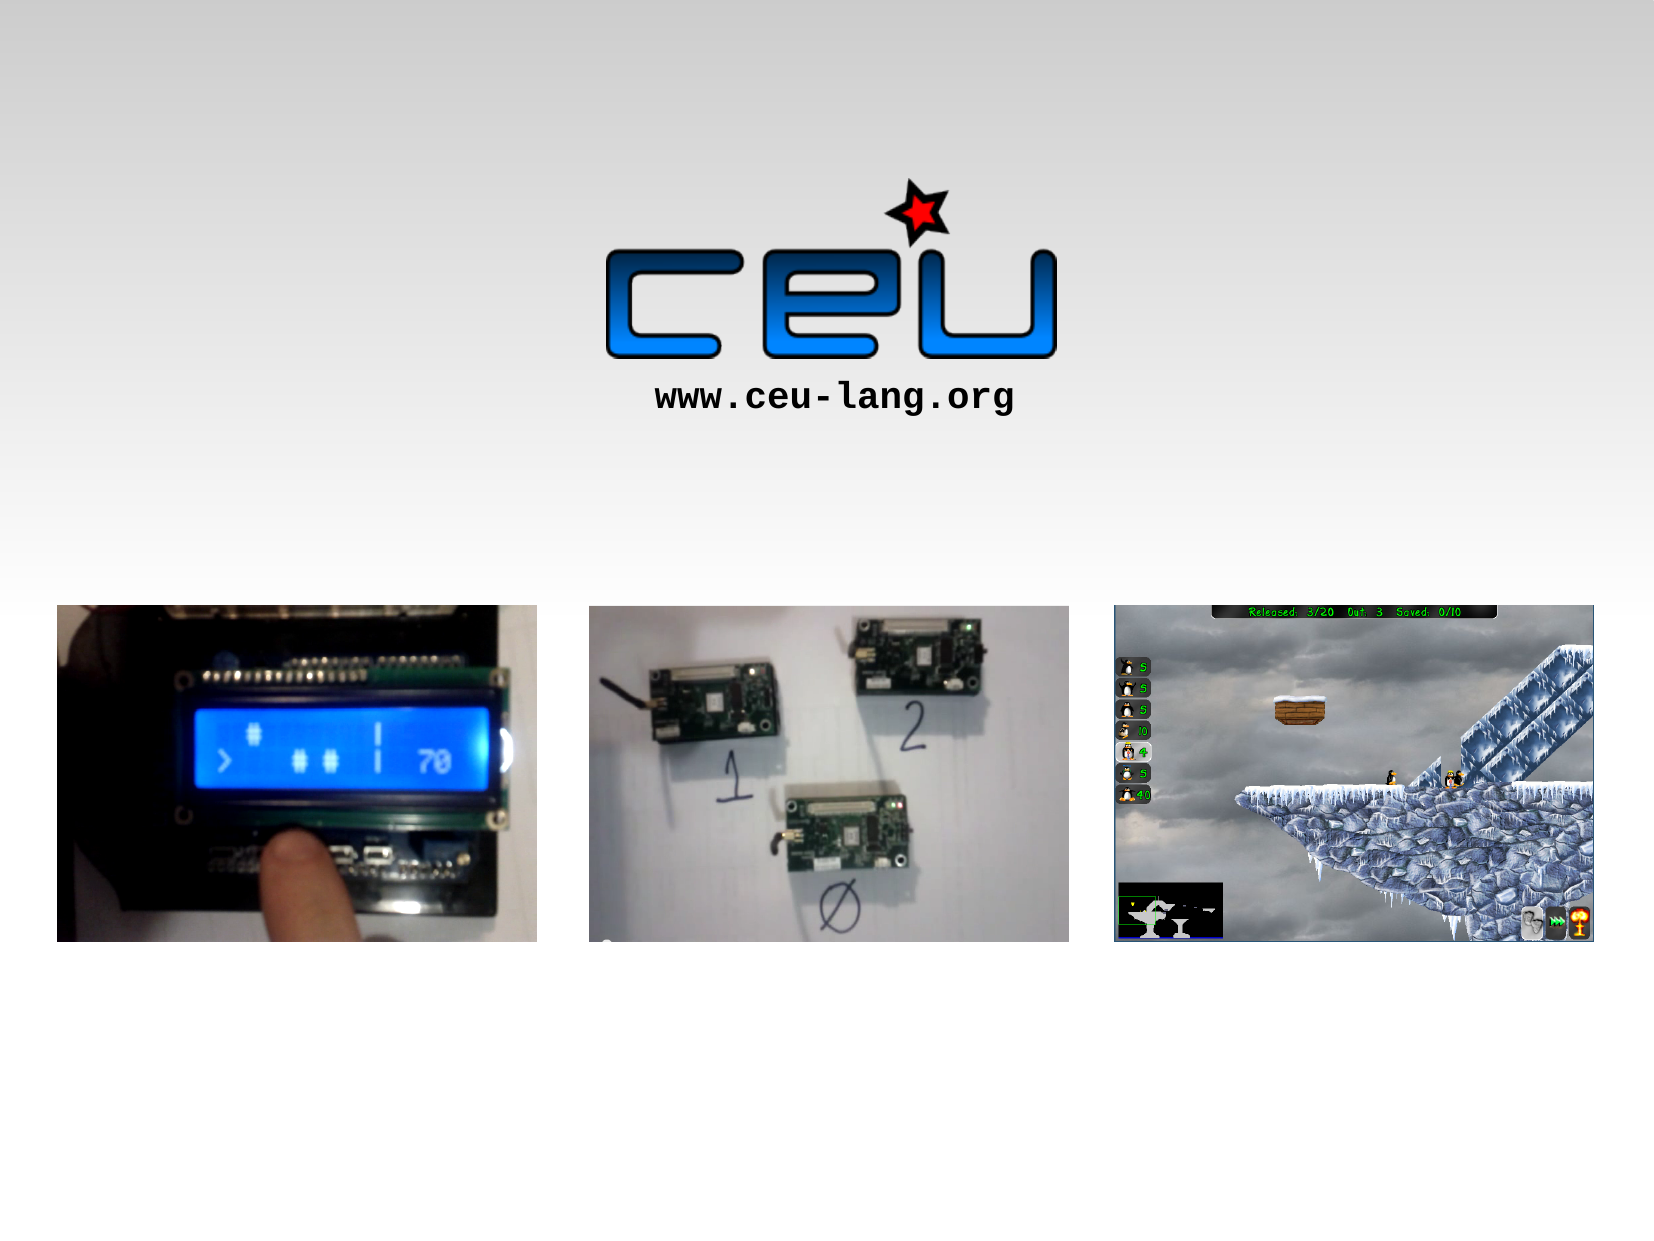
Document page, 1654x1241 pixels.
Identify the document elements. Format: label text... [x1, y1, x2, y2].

picture [606, 178, 1057, 359]
text_box www.ceu-lang.org [623, 369, 1045, 427]
picture [589, 605, 1069, 942]
picture [1114, 605, 1594, 942]
picture [57, 605, 537, 942]
